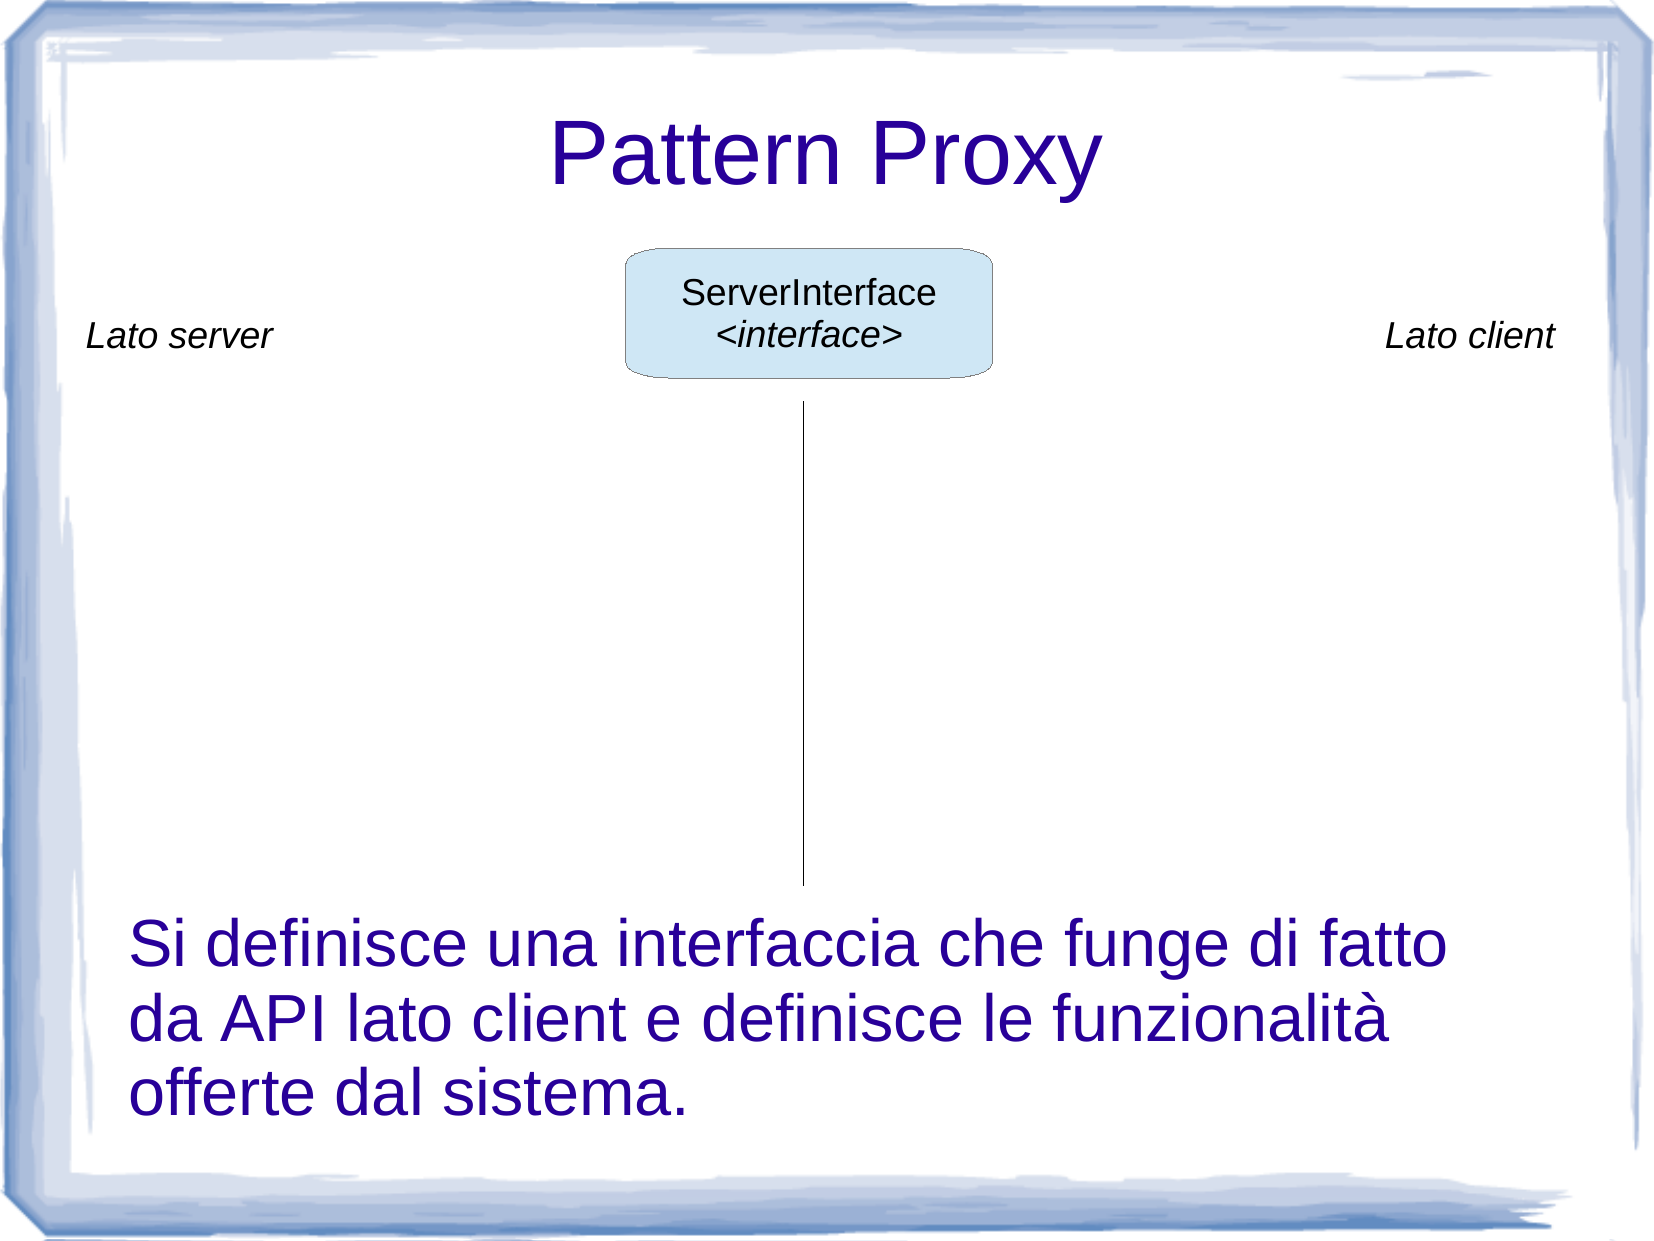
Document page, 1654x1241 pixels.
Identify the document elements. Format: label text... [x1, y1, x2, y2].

text_box Lato client [1370, 307, 1630, 364]
text_box Si definisce una interfaccia che funge di fatto da API lato client e definisce le funzionalità offerte dal sistema. [113, 898, 1531, 1138]
text_box Lato server [70, 307, 331, 364]
text_box ServerInterface <interface> [625, 248, 993, 379]
title Pattern Proxy [82, 49, 1571, 257]
picture [0, 0, 1654, 1241]
